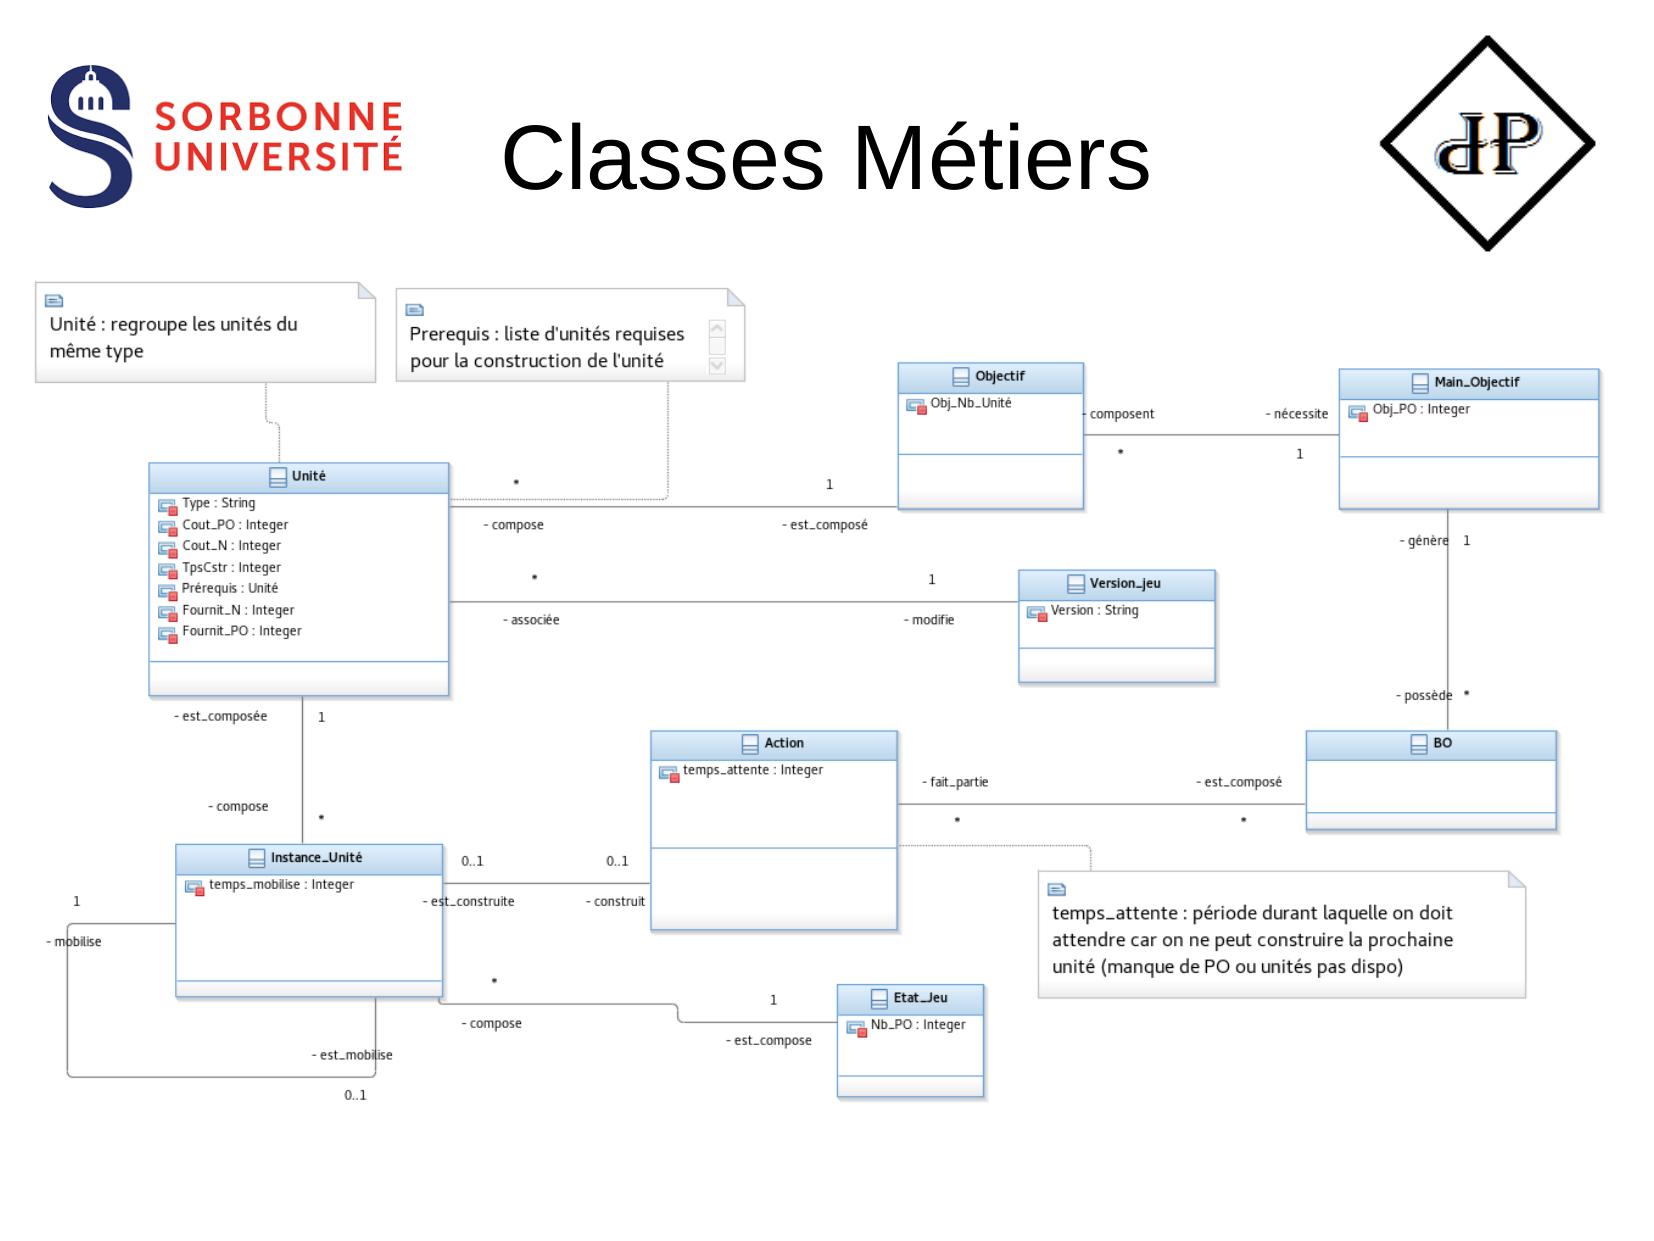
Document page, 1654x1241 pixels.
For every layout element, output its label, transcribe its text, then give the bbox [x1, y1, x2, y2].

picture [47, 64, 82, 209]
picture [1370, 29, 1608, 257]
picture [23, 271, 1630, 1134]
title Classes Métiers [82, 49, 1571, 257]
